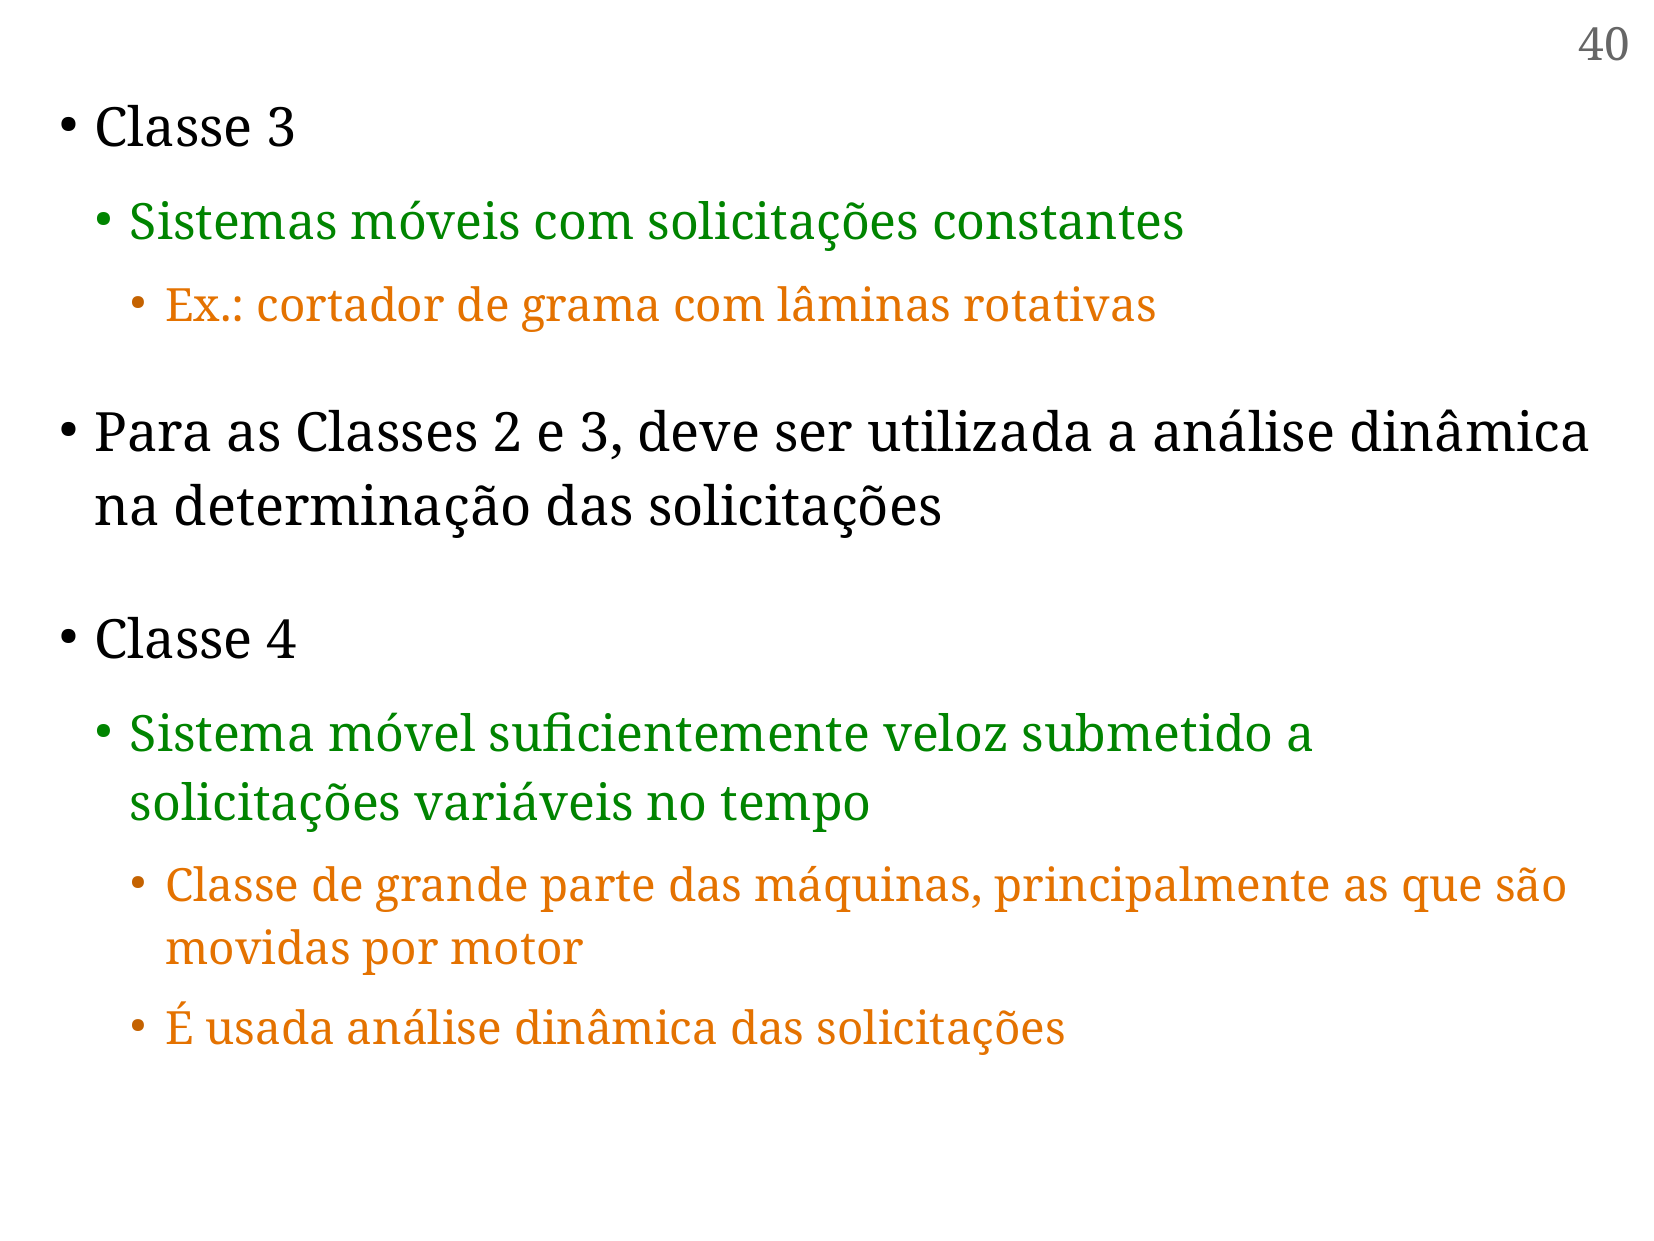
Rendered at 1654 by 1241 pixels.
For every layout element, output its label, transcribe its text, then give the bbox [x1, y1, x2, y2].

list Classe 3 Sistemas móveis com solicitações constantes Ex.: cortador de grama com lâminas rotativas Para as Classes 2 e 3, deve ser utilizada a análise dinâmica na determinação das solicitações Classe 4 Sistema móvel suficientemente veloz submetido a solicitações variáveis no tempo Classe de grande parte das máquinas, principalmente as que são movidas por motor É usada análise dinâmica das solicitações [59, 88, 1595, 1211]
